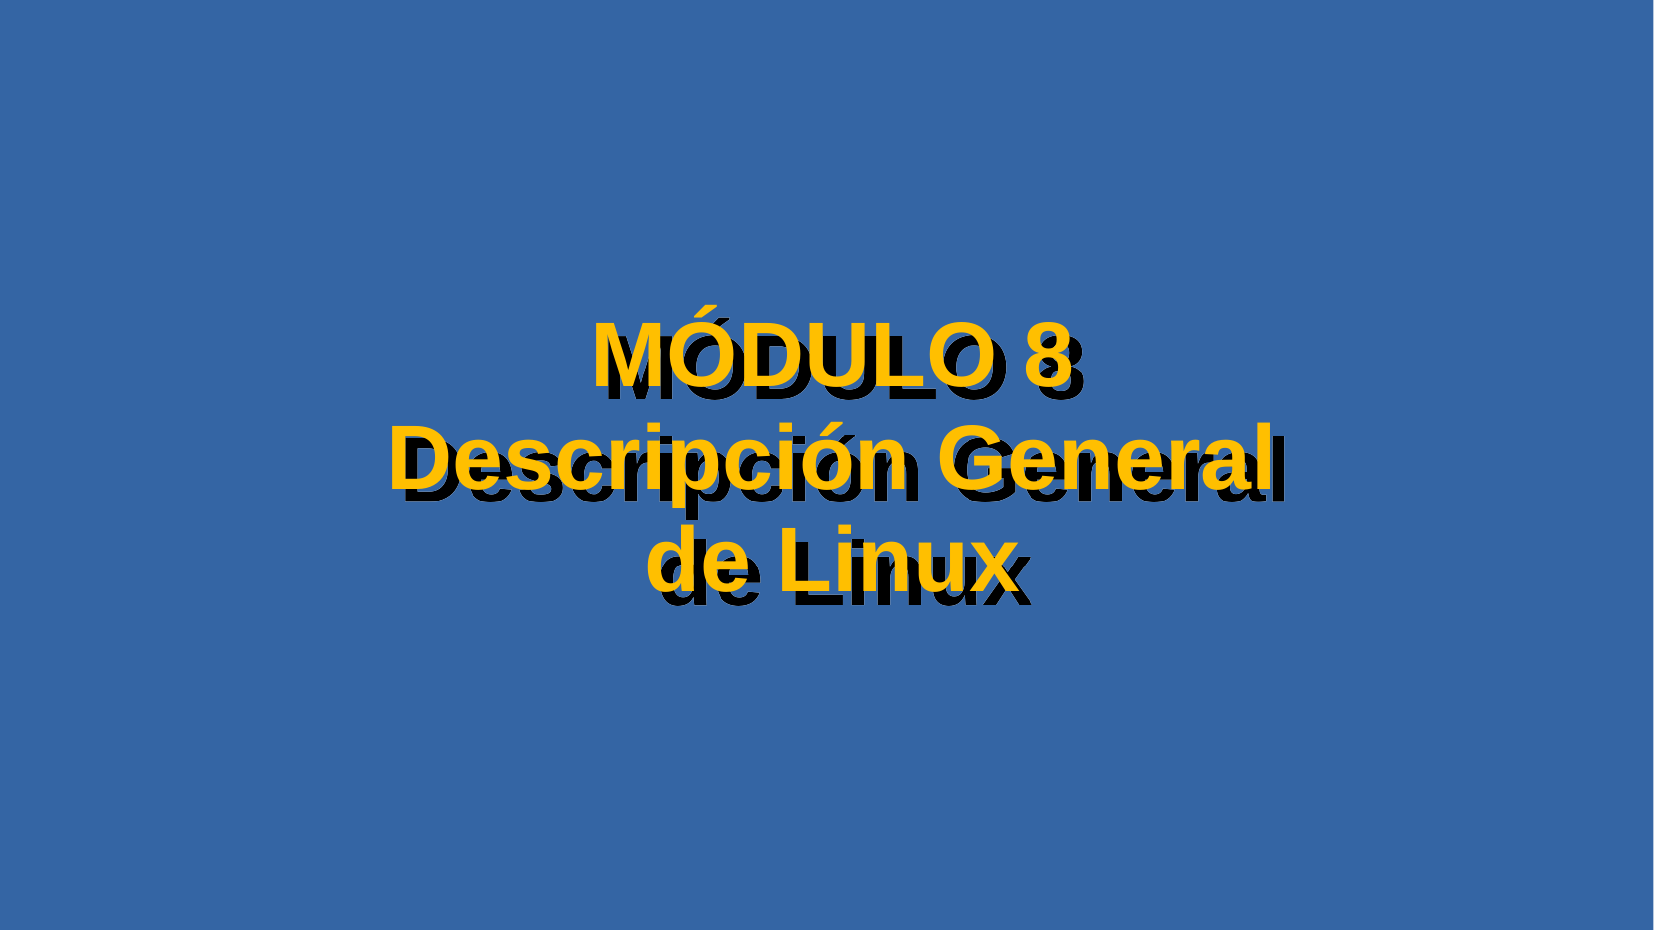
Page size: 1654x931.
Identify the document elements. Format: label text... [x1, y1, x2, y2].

title MÓDULO 8 Descripción General de Linux [88, 295, 1577, 621]
